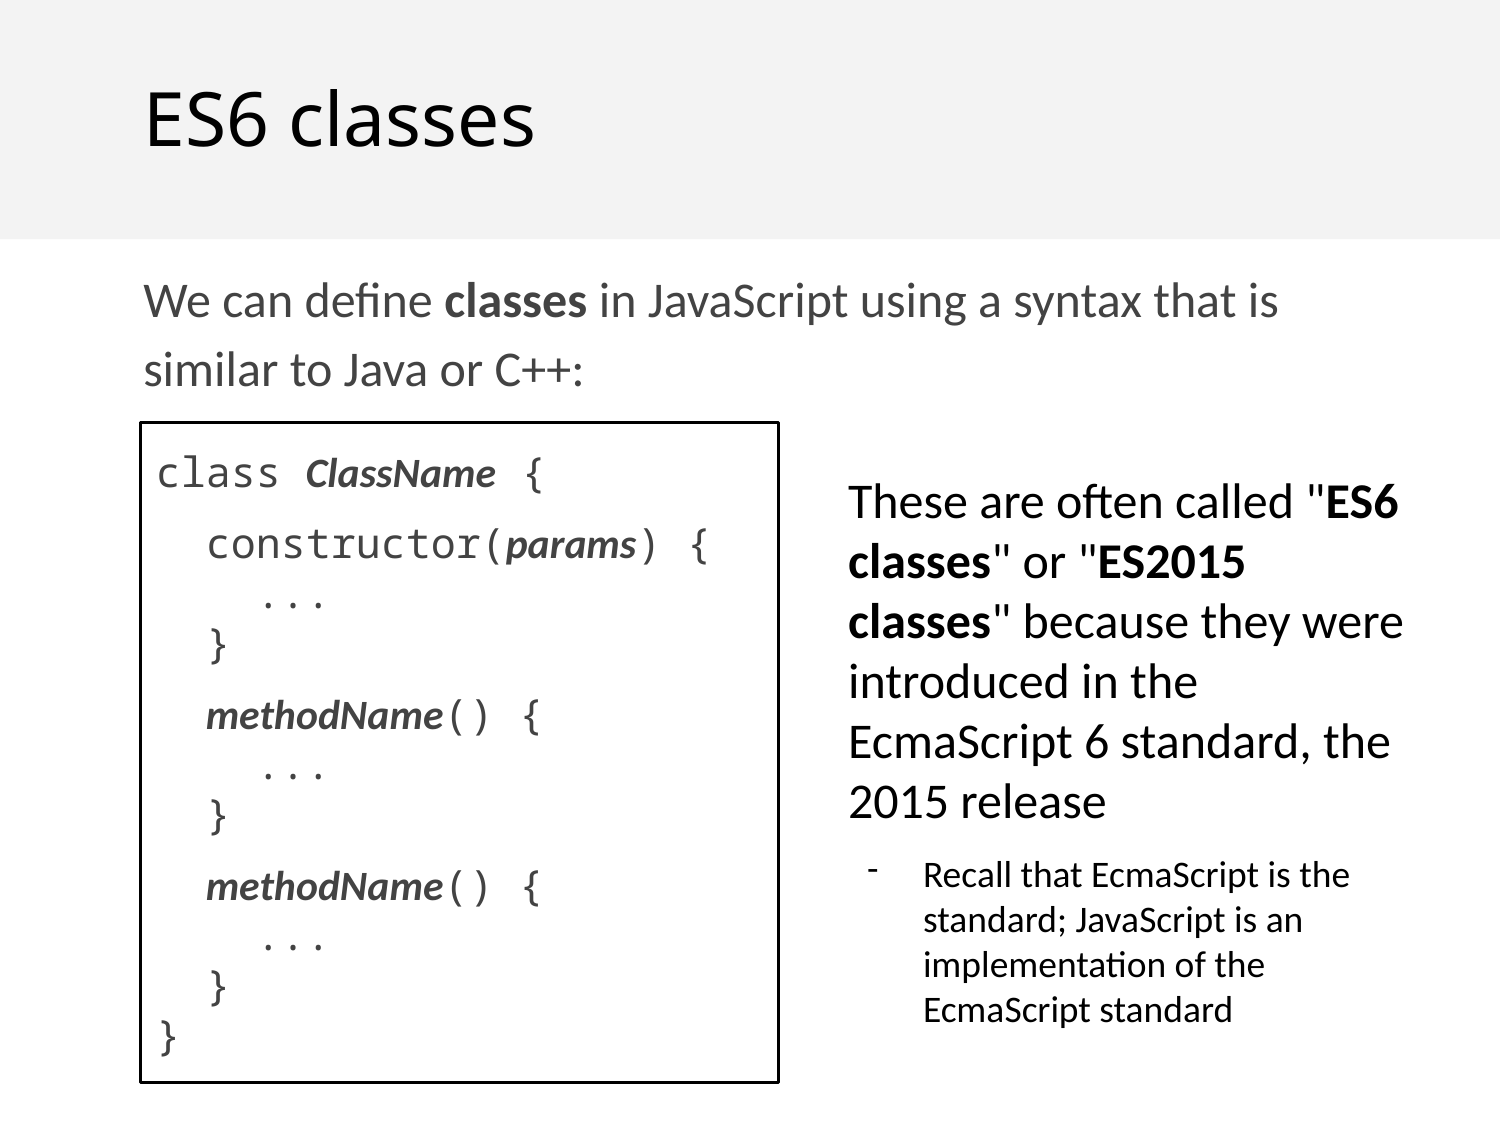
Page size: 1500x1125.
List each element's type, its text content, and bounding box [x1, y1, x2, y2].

list We can define classes in JavaScript using a syntax that is similar to Java or C++: [128, 243, 1372, 398]
text_box These are often called "ES6 classes" or "ES2015 classes" because they were introduced in the EcmaScript 6 standard, the 2015 release Recall that EcmaScript is the standard; JavaScript is an implementation of the EcmaScript standard [833, 447, 1425, 1051]
title ES6 classes [128, 56, 1372, 183]
text_box class ClassName { constructor(params) { ... } methodName() { ... } methodName() { ... } } [140, 422, 779, 1083]
